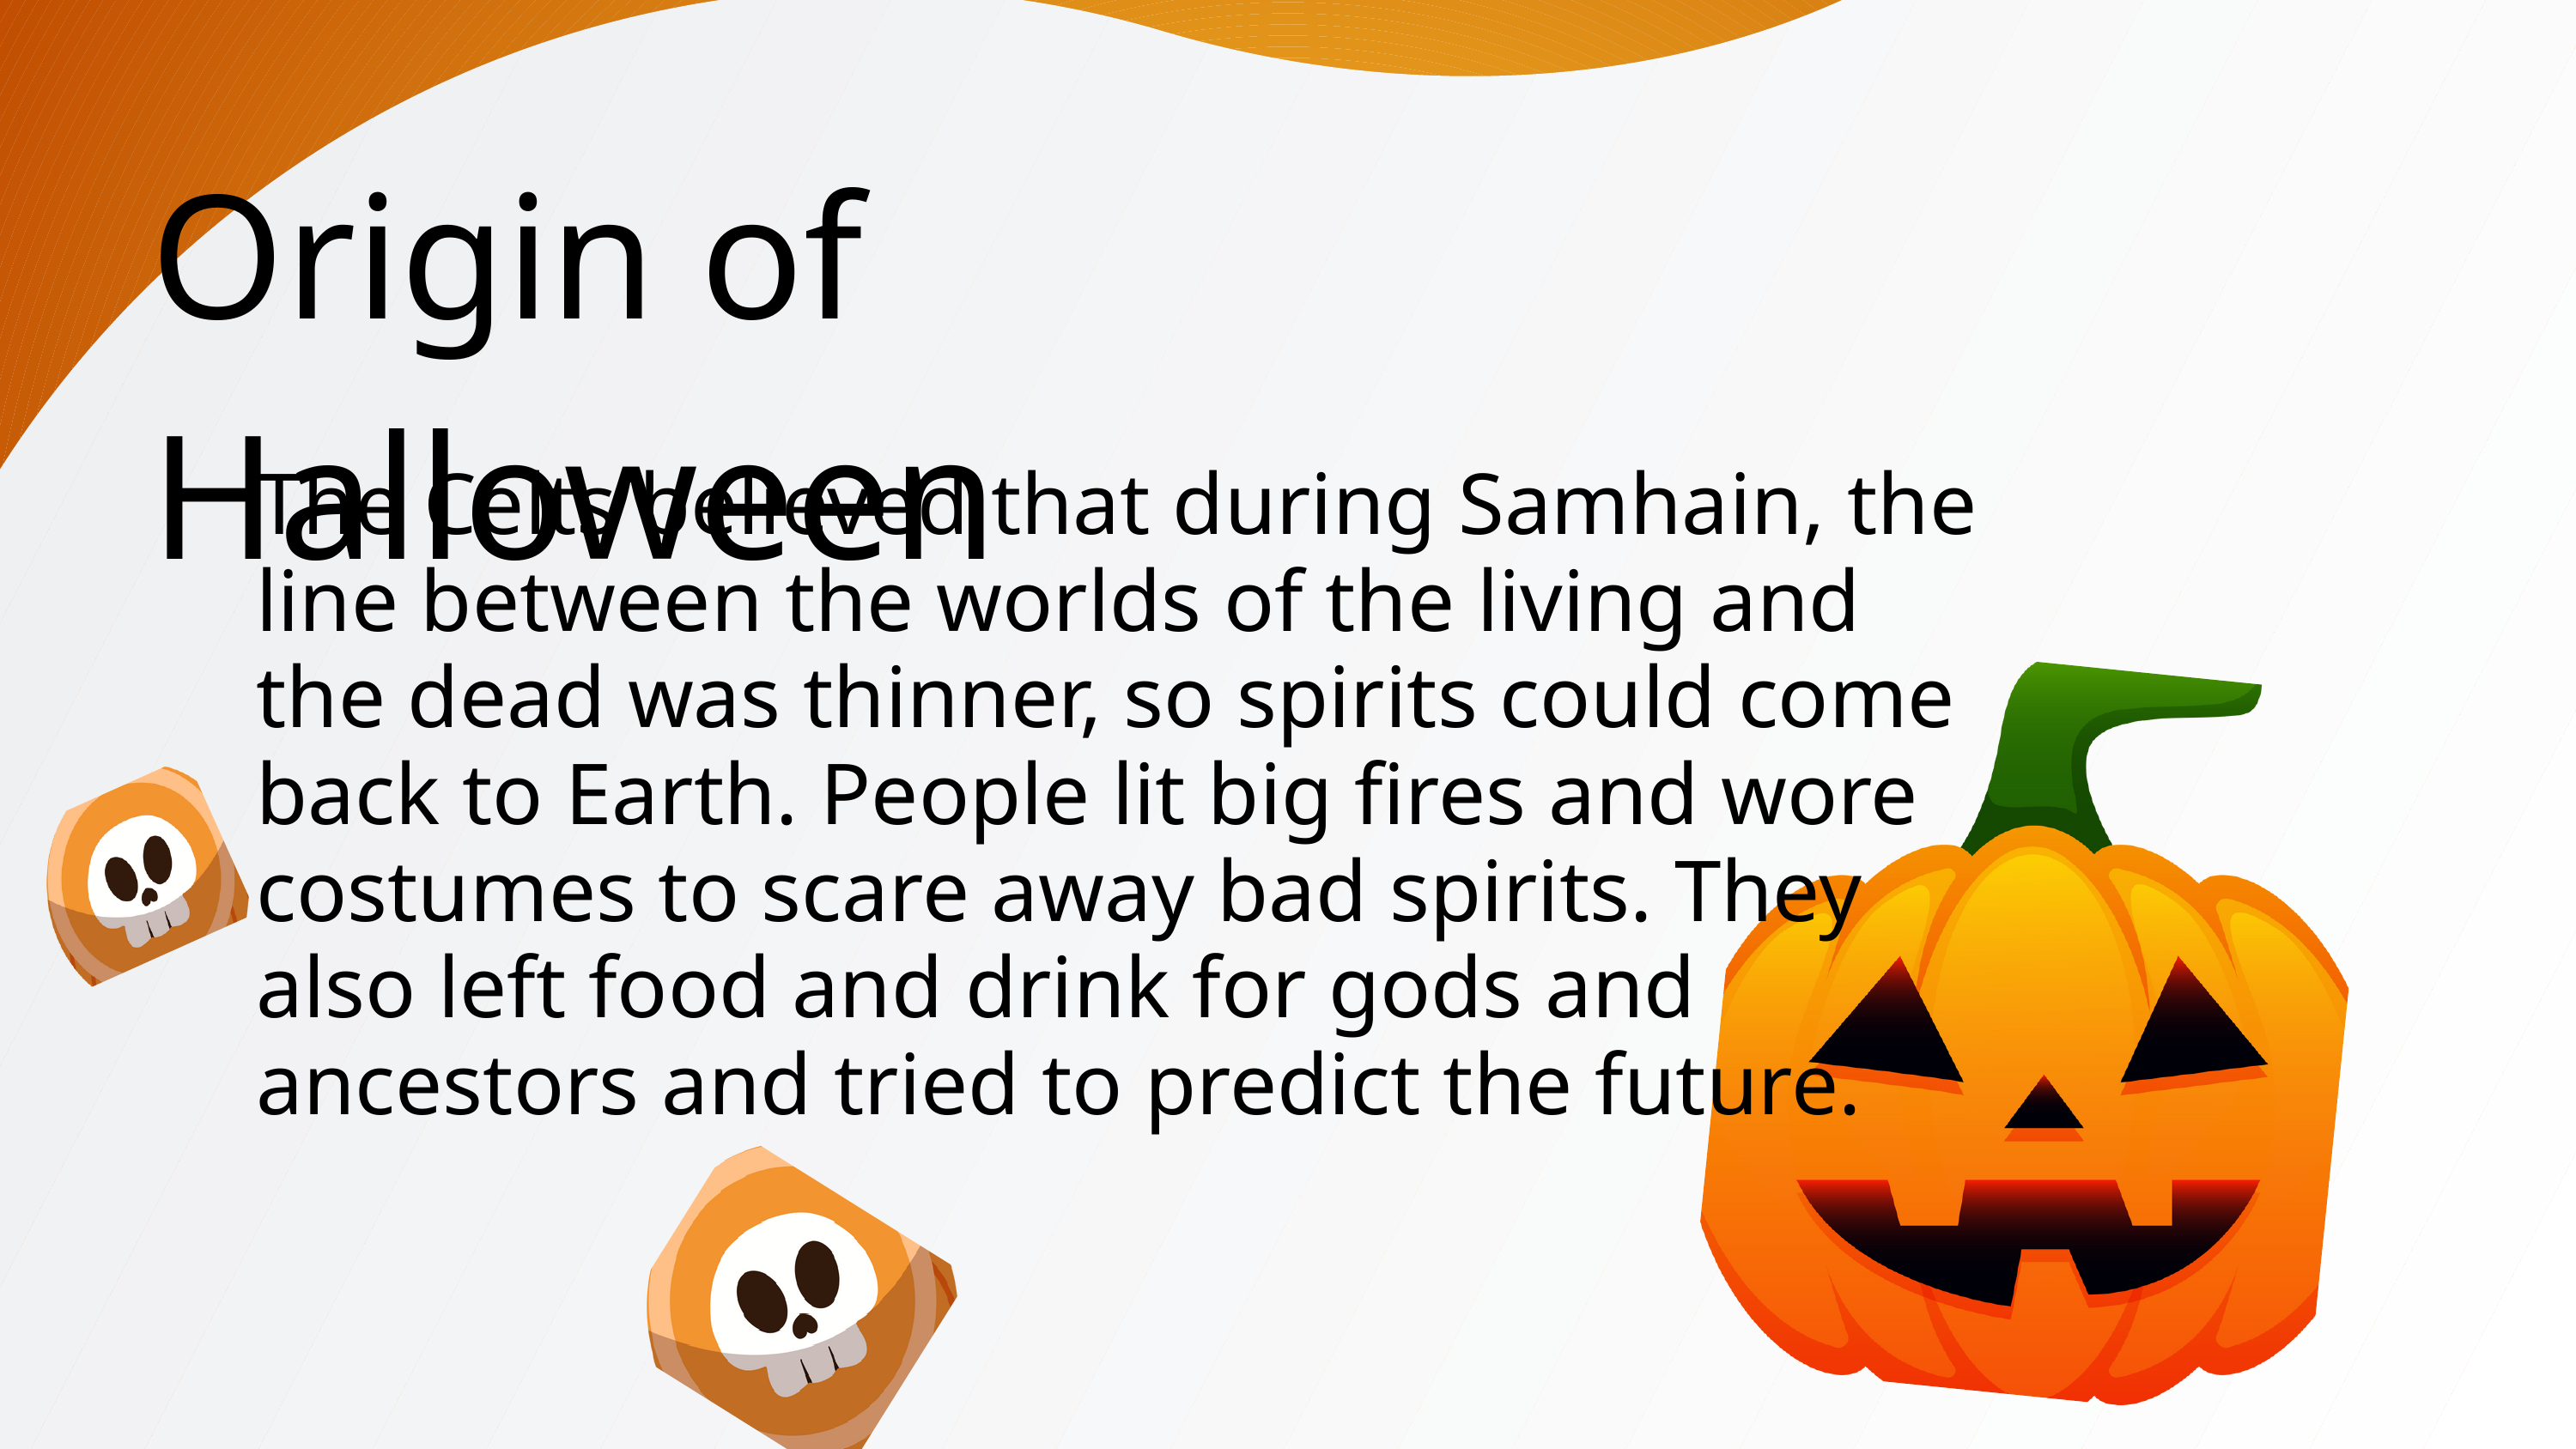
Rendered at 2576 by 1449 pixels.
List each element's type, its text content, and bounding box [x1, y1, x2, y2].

text_box [0, 0, 2576, 1449]
text_box The Celts believed that during Samhain, the line between the worlds of the living and the dead was thinner, so spirits could come back to Earth. People lit big fires and wore costumes to scare away bad spirits. They also left food and drink for gods and ancestors and tried to predict the future. [256, 454, 2006, 1131]
text_box Origin of Halloween [150, 112, 1653, 594]
